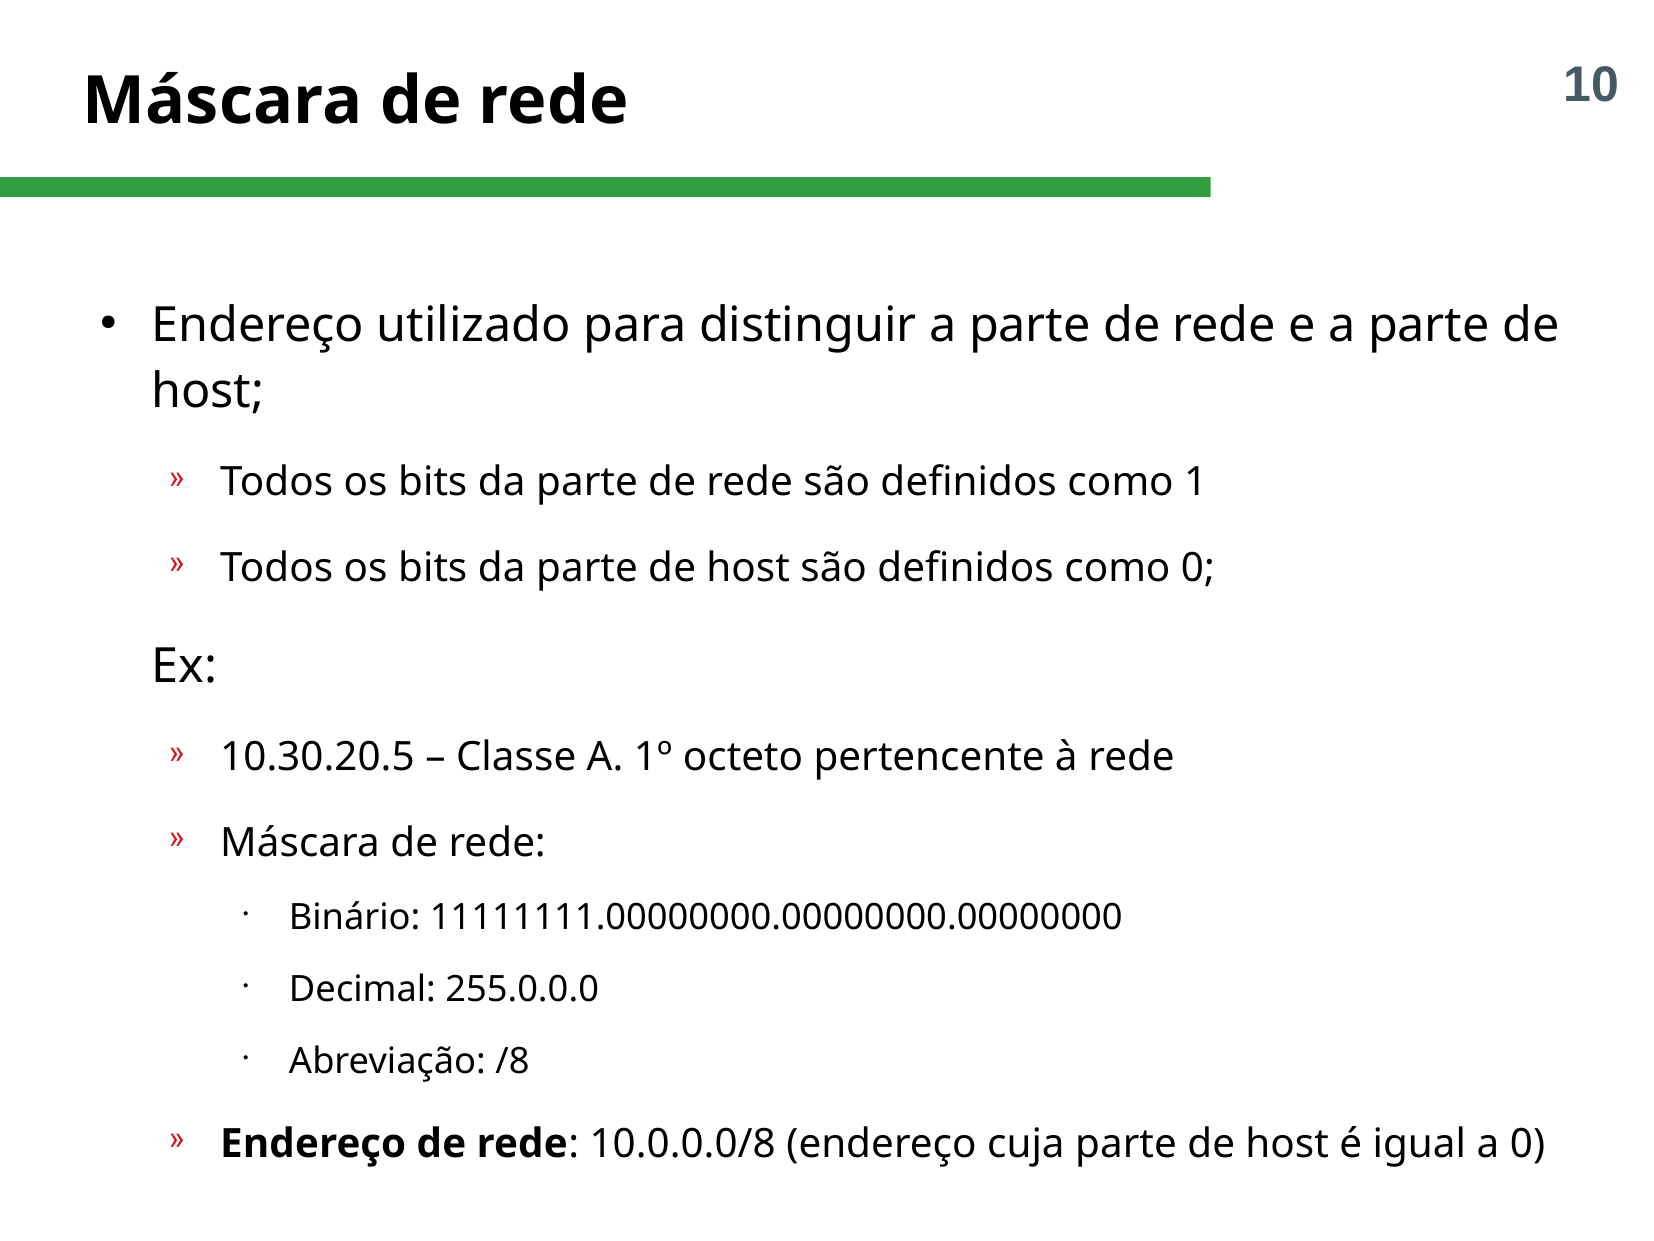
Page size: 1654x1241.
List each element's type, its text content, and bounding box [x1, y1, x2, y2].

list Endereço utilizado para distinguir a parte de rede e a parte de host; Todos os bits da parte de rede são definidos como 1 Todos os bits da parte de host são definidos como 0; Ex: 10.30.20.5 – Classe A. 1º octeto pertencente à rede Máscara de rede: Binário: 11111111.00000000.00000000.00000000 Decimal: 255.0.0.0 Abreviação: /8 Endereço de rede: 10.0.0.0/8 (endereço cuja parte de host é igual a 0) [82, 290, 1571, 1211]
title Máscara de rede [82, 0, 1152, 202]
